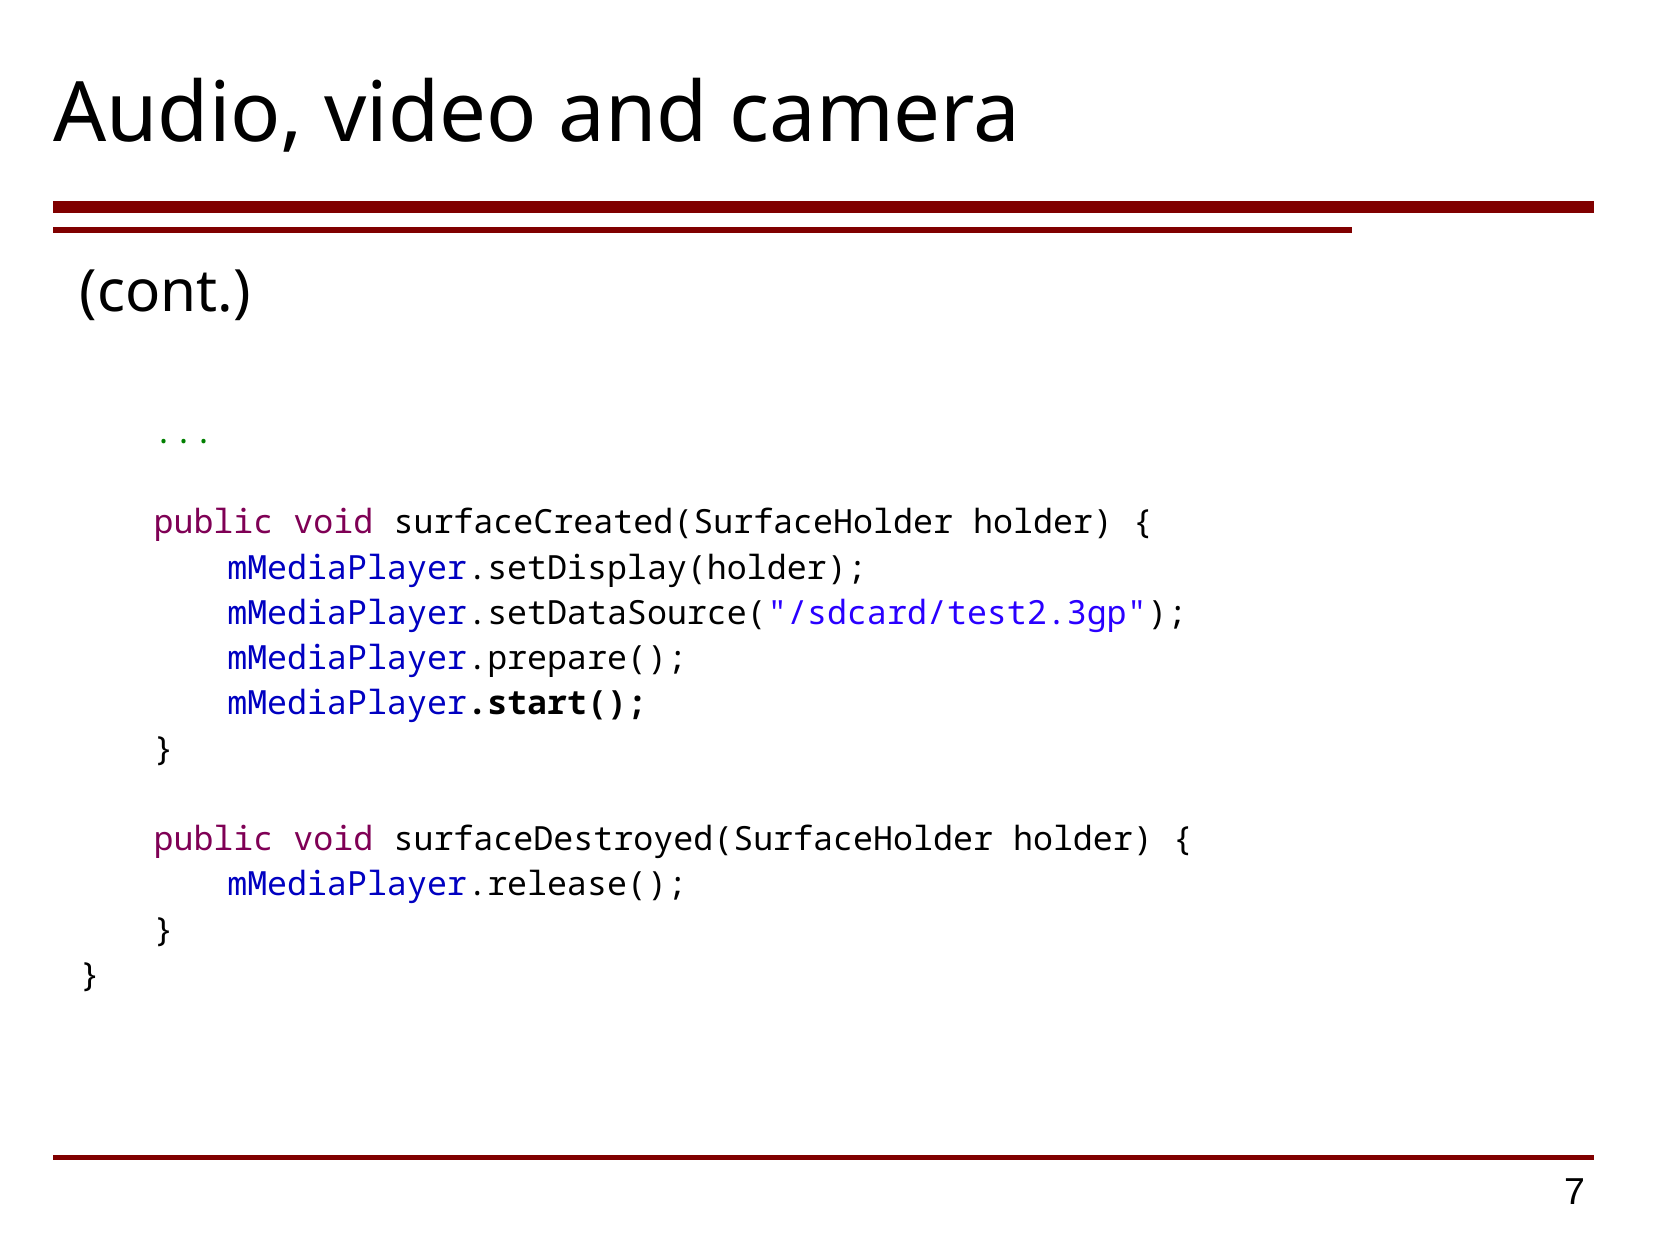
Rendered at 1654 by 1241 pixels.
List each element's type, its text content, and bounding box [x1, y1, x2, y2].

subtitle Audio, video and camera [53, 48, 1542, 172]
text_box (cont.) ... public void surfaceCreated(SurfaceHolder holder) { mMediaPlayer.setDisplay(holder); mMediaPlayer.setDataSource("/sdcard/test2.3gp"); mMediaPlayer.prepare(); mMediaPlayer.start(); } public void surfaceDestroyed(SurfaceHolder holder) { mMediaPlayer.release(); } } [64, 242, 1208, 953]
text_box <número> [35, 1163, 1654, 1221]
